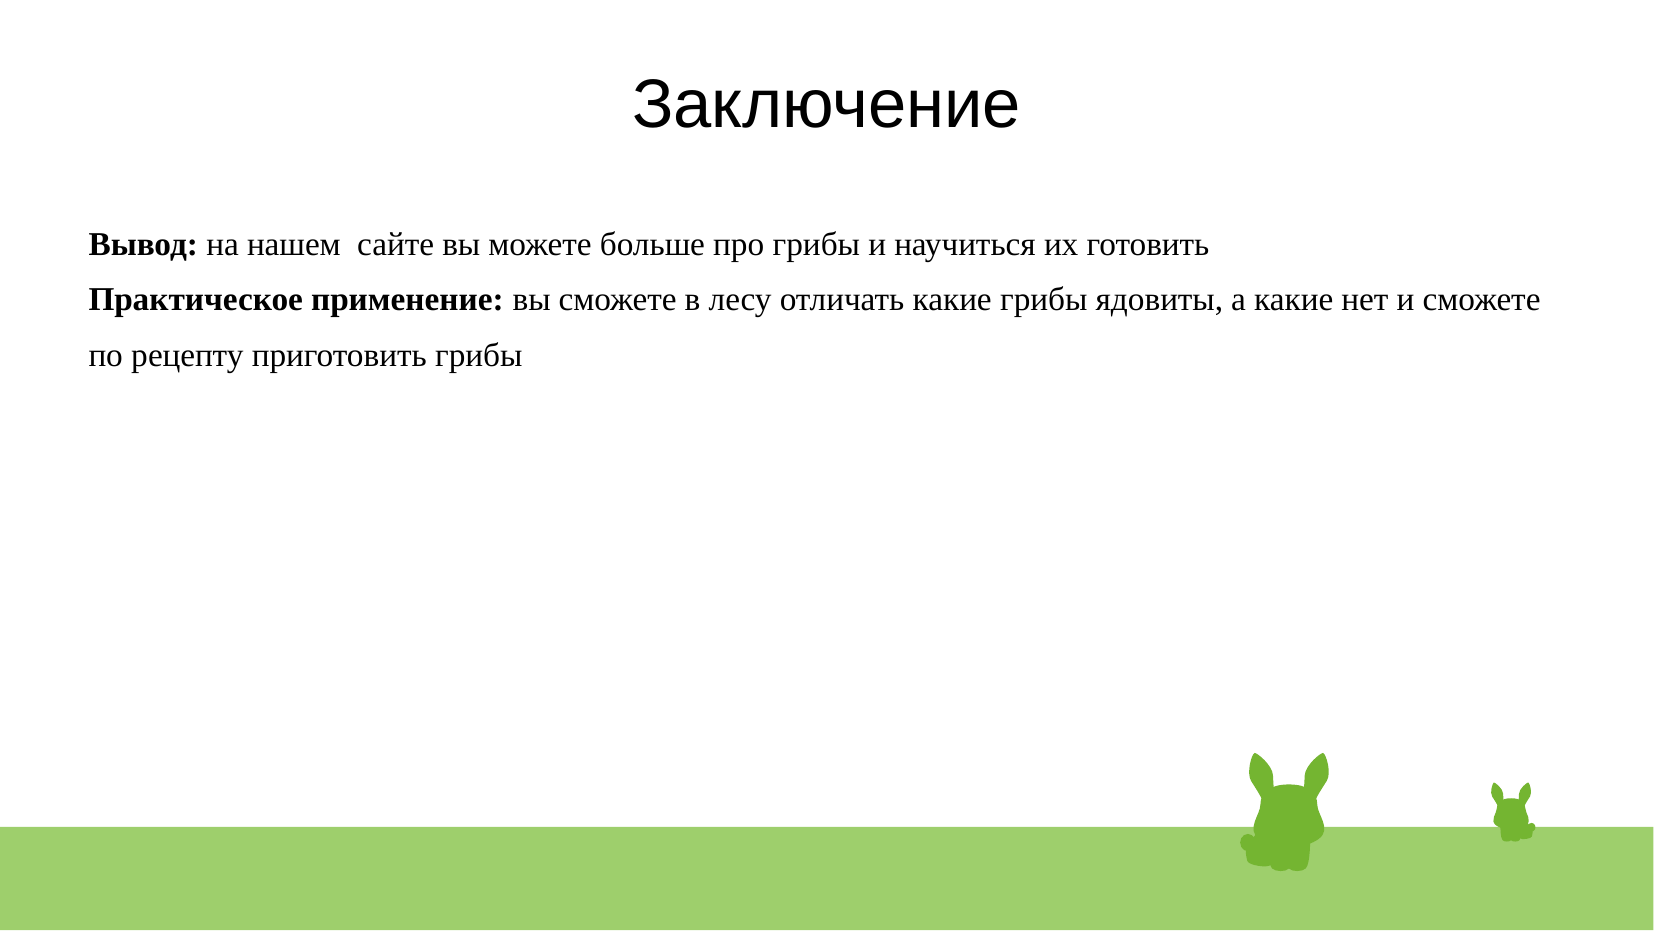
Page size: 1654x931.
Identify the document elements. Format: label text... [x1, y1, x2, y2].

title Заключение [88, 29, 1565, 178]
list Вывод: на нашем сайте вы можете больше про грибы и научиться их готовить Практическое применение: вы сможете в лесу отличать какие грибы ядовиты, а какие нет и сможете по рецепту приготовить грибы [88, 206, 1565, 739]
